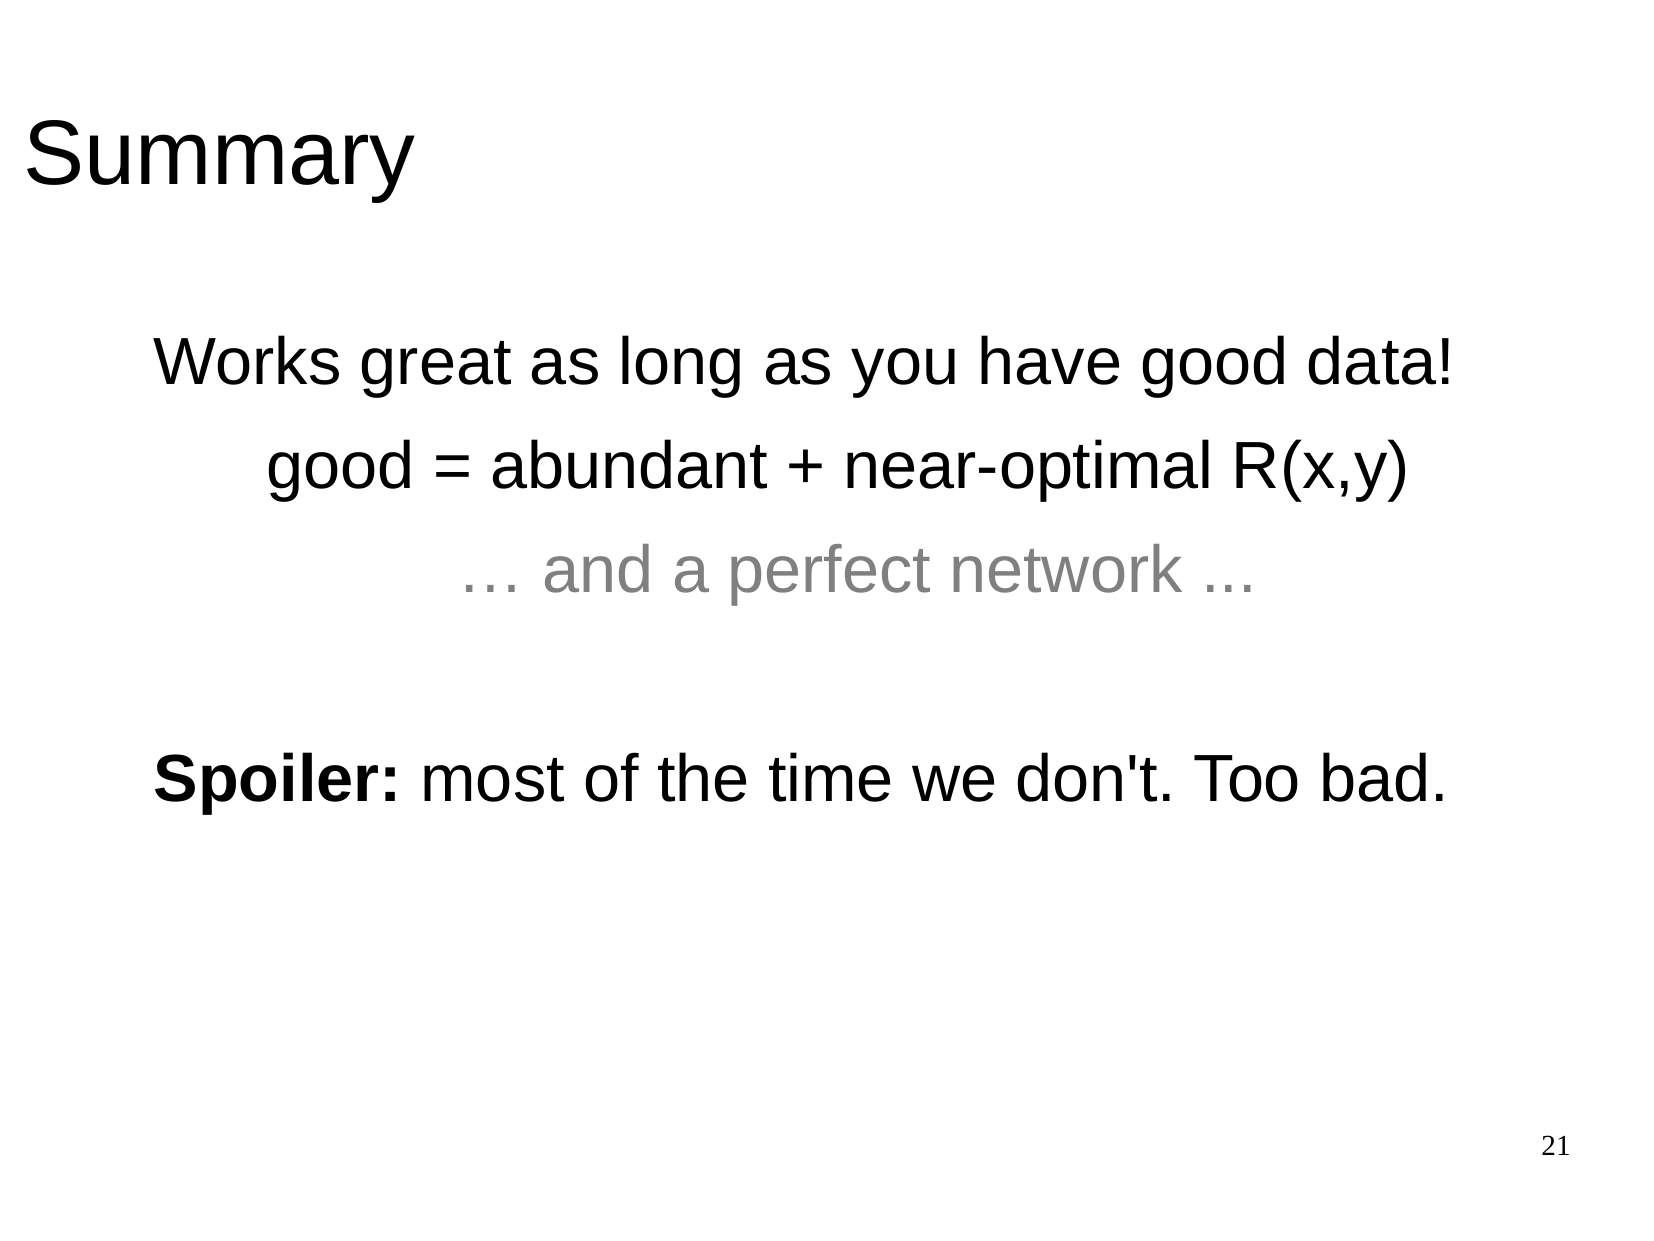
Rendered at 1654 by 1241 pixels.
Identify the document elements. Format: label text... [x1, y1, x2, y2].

list Works great as long as you have good data! good = abundant + near-optimal R(x,y) … and a perfect network ... Spoiler: most of the time we don't. Too bad. [82, 323, 1654, 1241]
title Summary [23, 49, 1512, 257]
